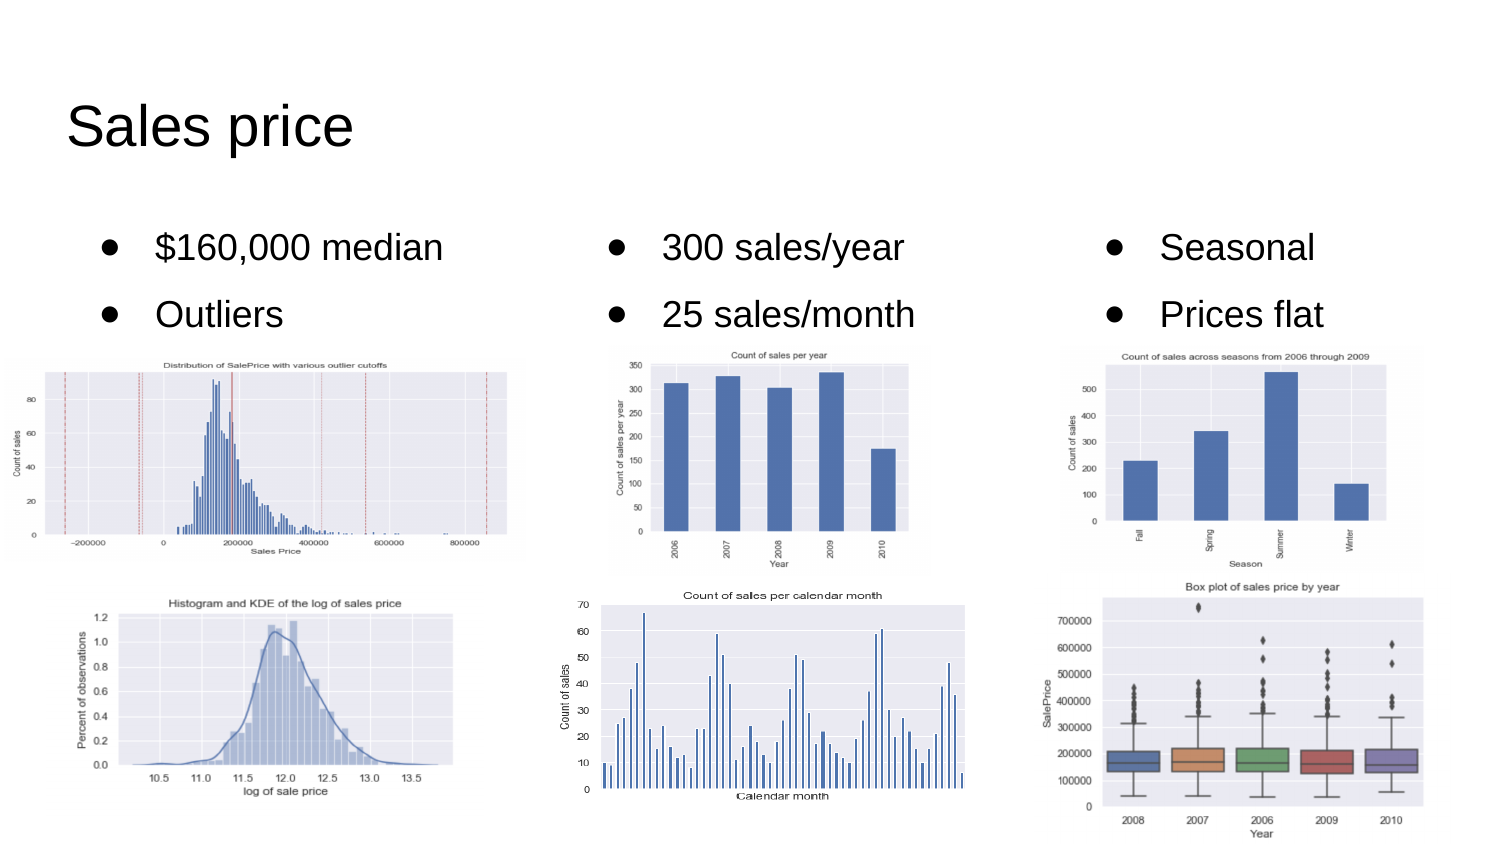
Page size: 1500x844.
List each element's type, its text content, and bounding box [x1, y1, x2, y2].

text_box $160,000 median Outliers [64, 185, 466, 324]
title Sales price [51, 72, 1449, 167]
picture [555, 584, 984, 811]
picture [4, 358, 526, 562]
text_box Seasonal Prices flat [1069, 185, 1465, 338]
picture [608, 345, 931, 576]
picture [46, 579, 484, 816]
text_box 300 sales/year 25 sales/month [571, 185, 1042, 338]
picture [1034, 345, 1451, 844]
